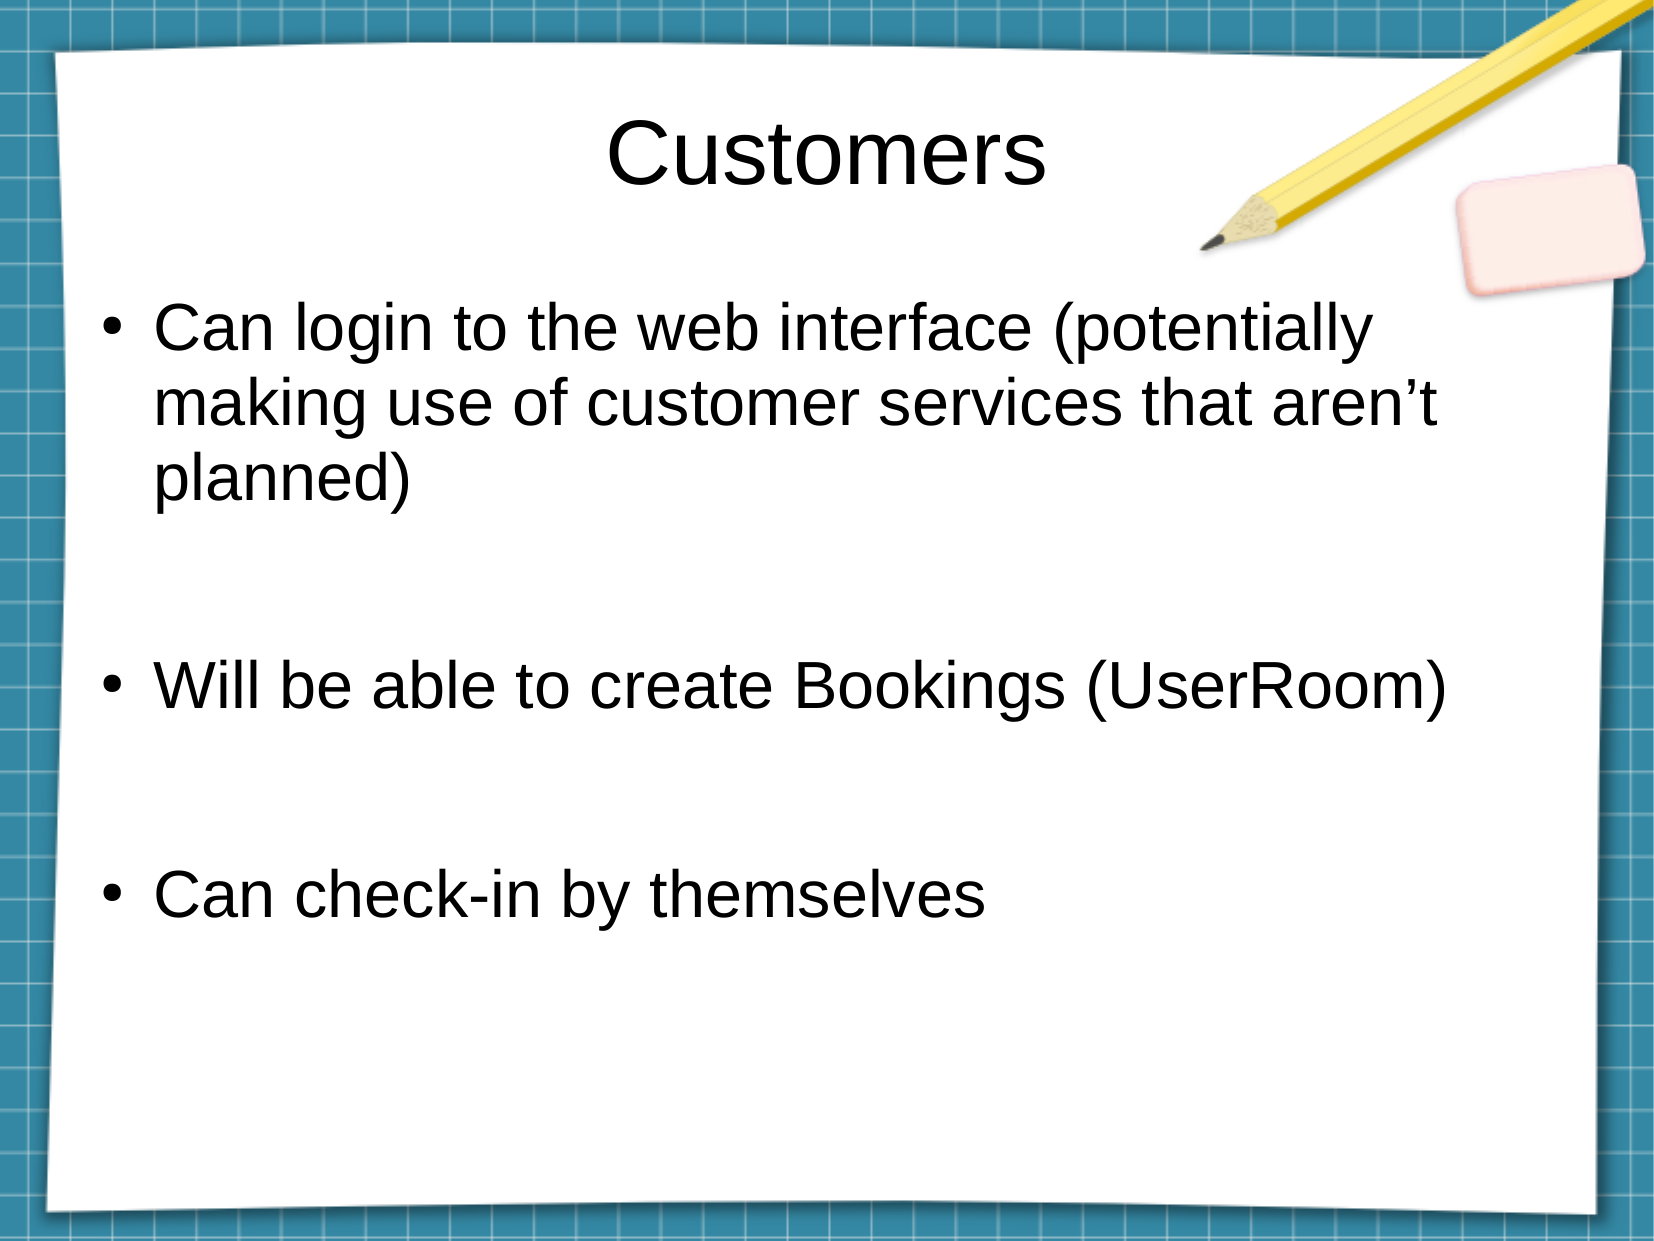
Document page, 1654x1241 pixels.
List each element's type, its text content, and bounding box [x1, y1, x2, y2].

list Can login to the web interface (potentially making use of customer services that aren’t planned) Will be able to create Bookings (UserRoom) Can check-in by themselves [82, 290, 1571, 1010]
picture [0, 0, 1654, 1241]
title Customers [82, 49, 1571, 257]
